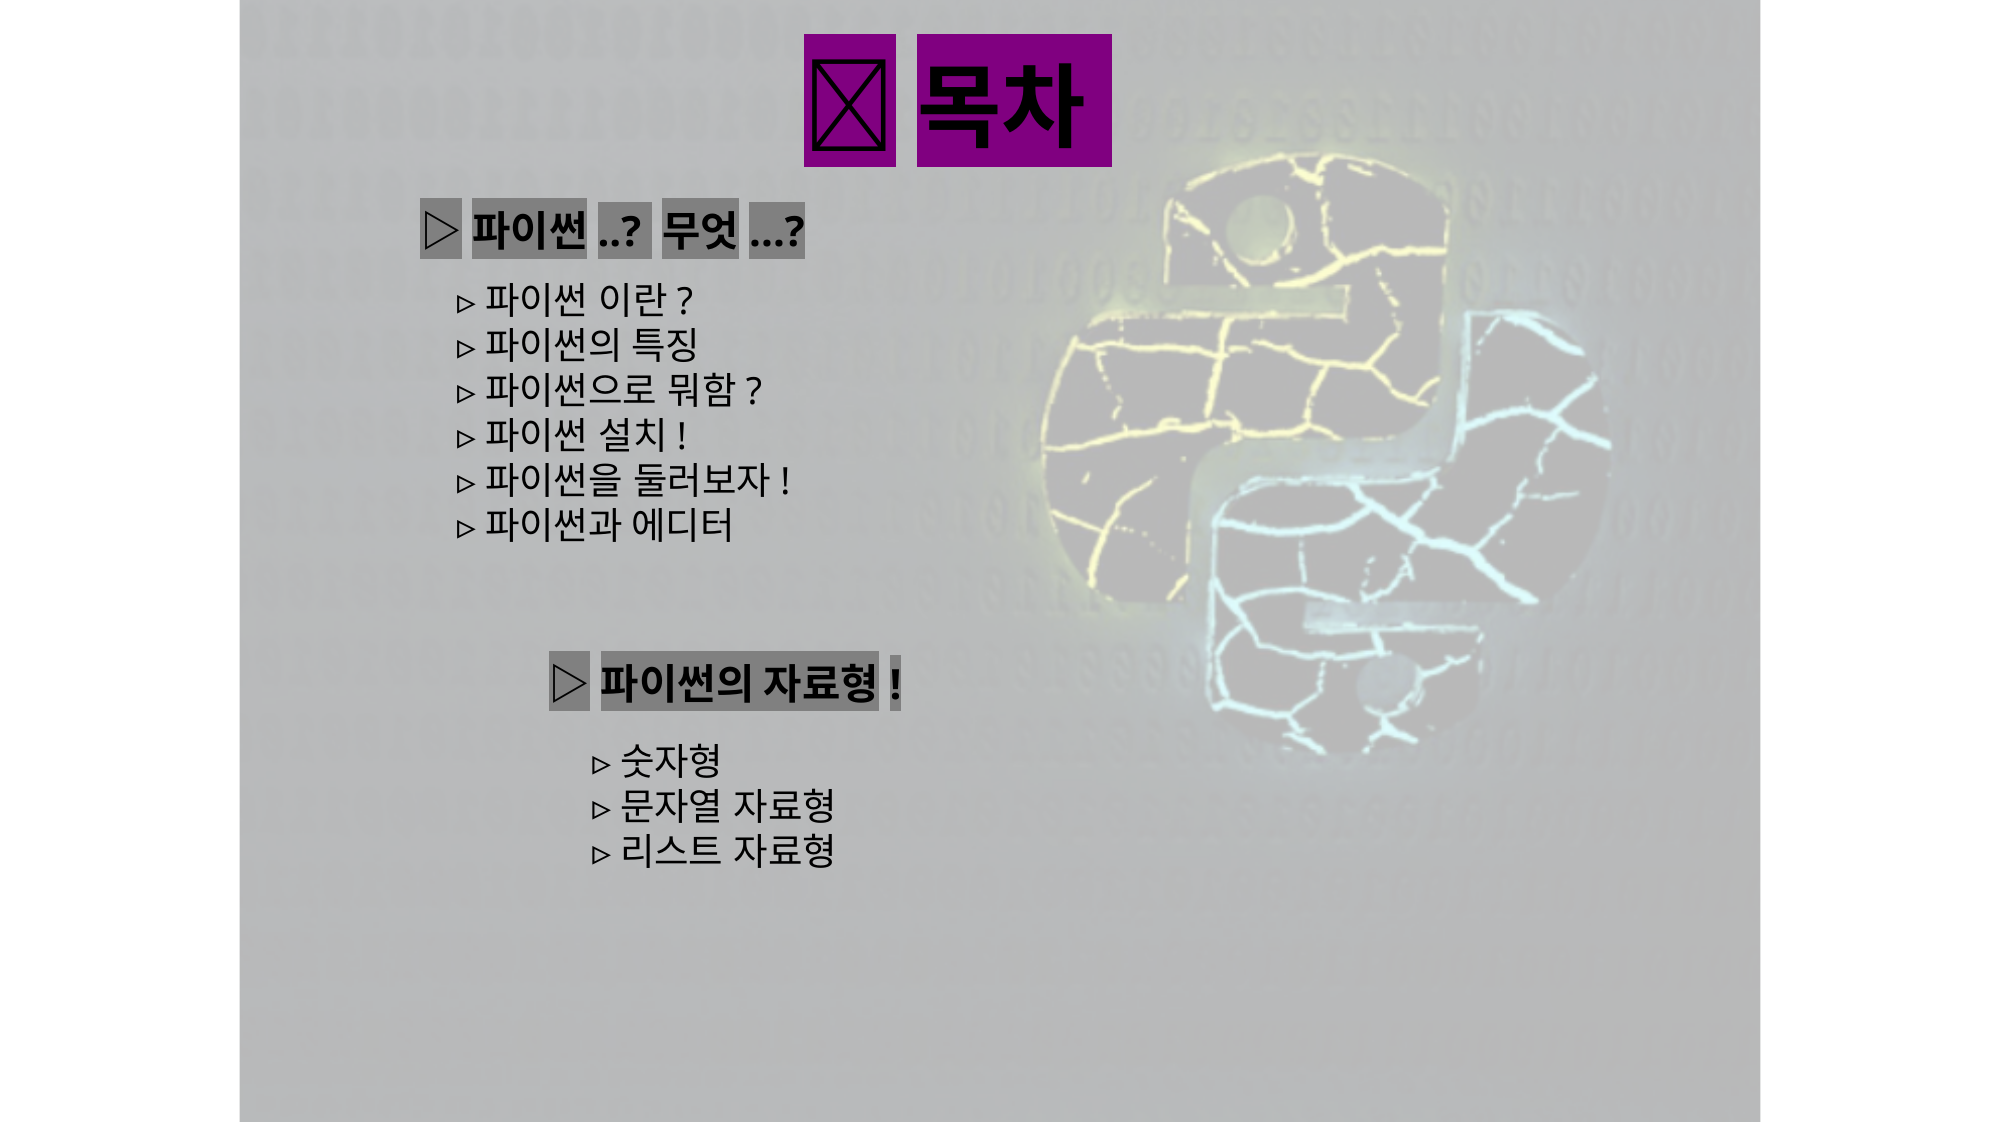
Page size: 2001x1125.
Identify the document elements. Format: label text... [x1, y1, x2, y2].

text_box 📓목차 [789, 0, 1209, 221]
text_box ▹파이썬 이란? ▹파이썬의 특징 ▹파이썬으로 뭐함? ▹파이썬 설치! ▹파이썬을 둘러보자! ▹파이썬과 에디터 [442, 269, 893, 557]
text_box ▷파이썬..? 무엇...? [405, 197, 856, 264]
text_box ▷파이썬의 자료형! [533, 650, 984, 716]
text_box [194, 0, 1897, 1125]
text_box ▹숫자형 ▹문자열 자료형 ▹리스트 자료형 [577, 730, 1028, 928]
